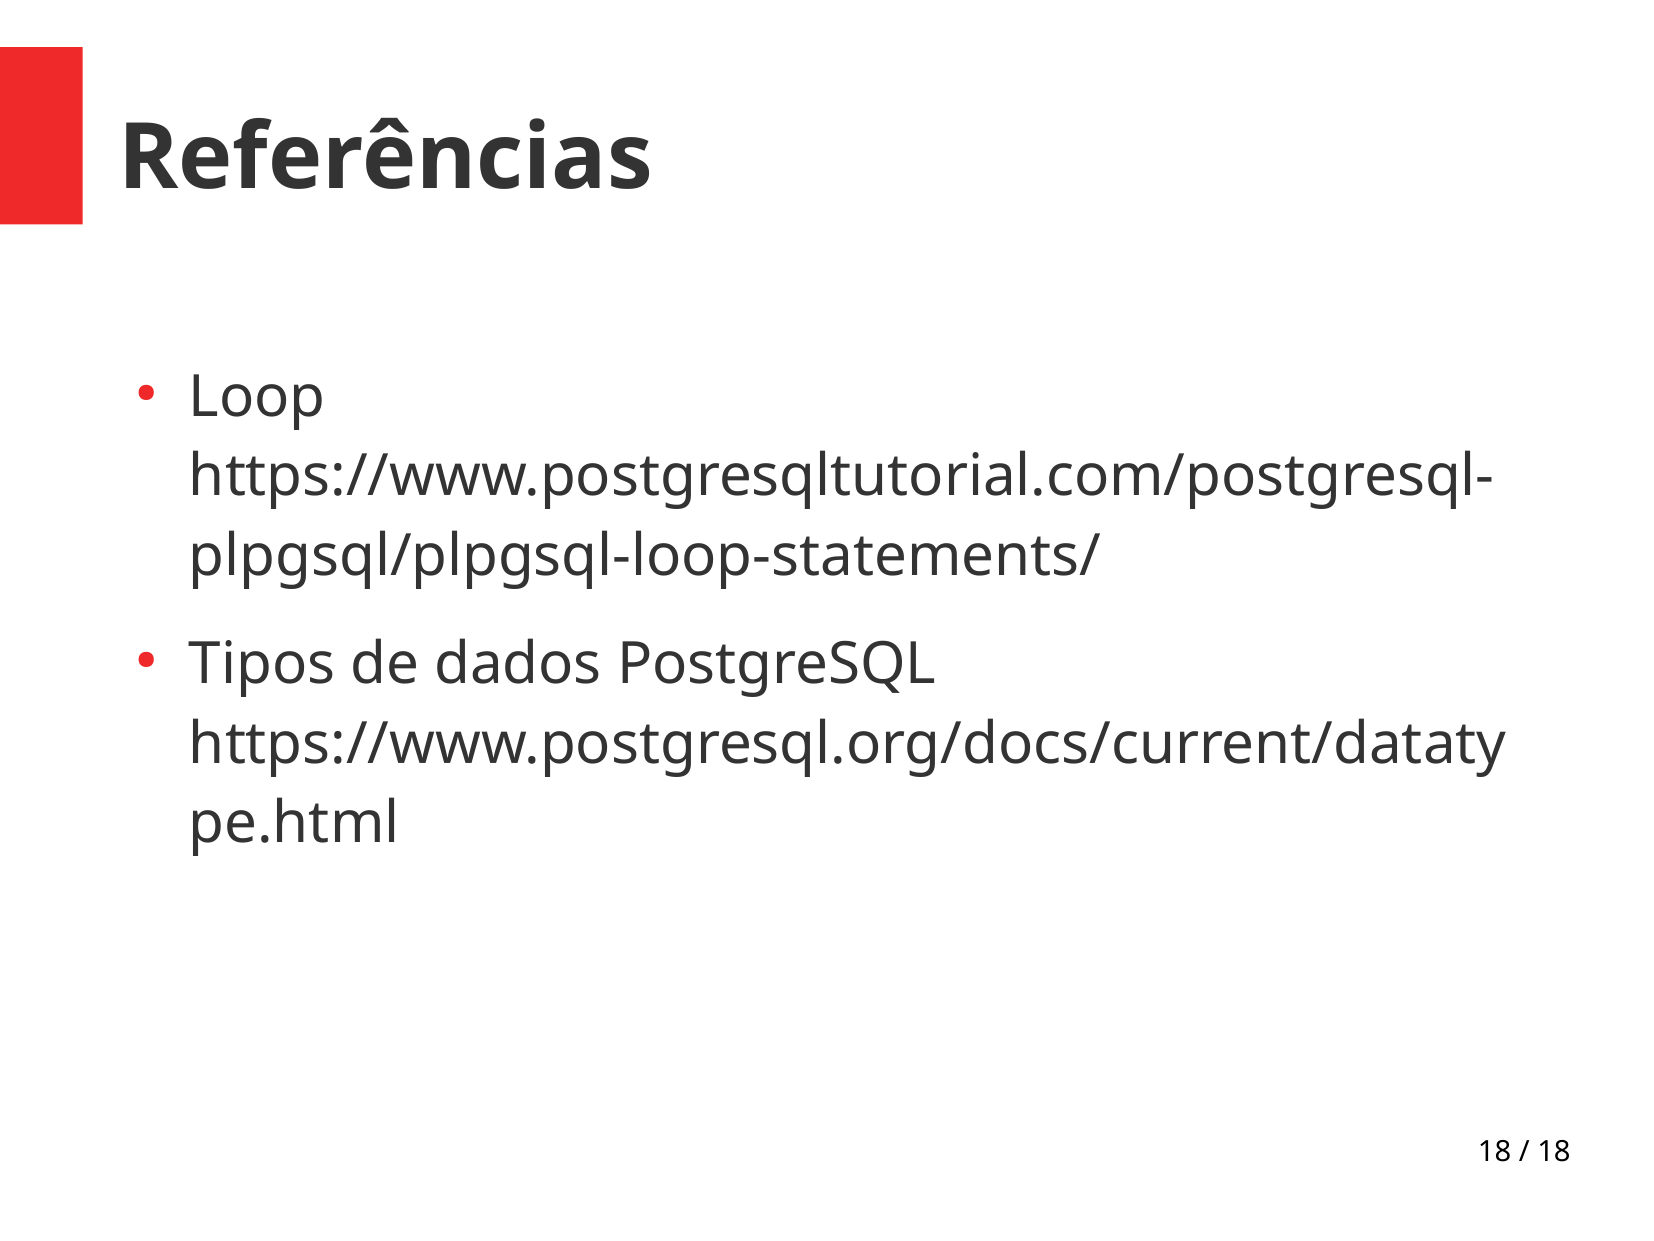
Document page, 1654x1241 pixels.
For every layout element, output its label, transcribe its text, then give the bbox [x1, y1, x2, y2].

list Loop https://www.postgresqltutorial.com/postgresql-plpgsql/plpgsql-loop-statements/ Tipos de dados PostgreSQL https://www.postgresql.org/docs/current/datatype.html [118, 354, 1536, 1074]
title Referências [118, 49, 1571, 257]
